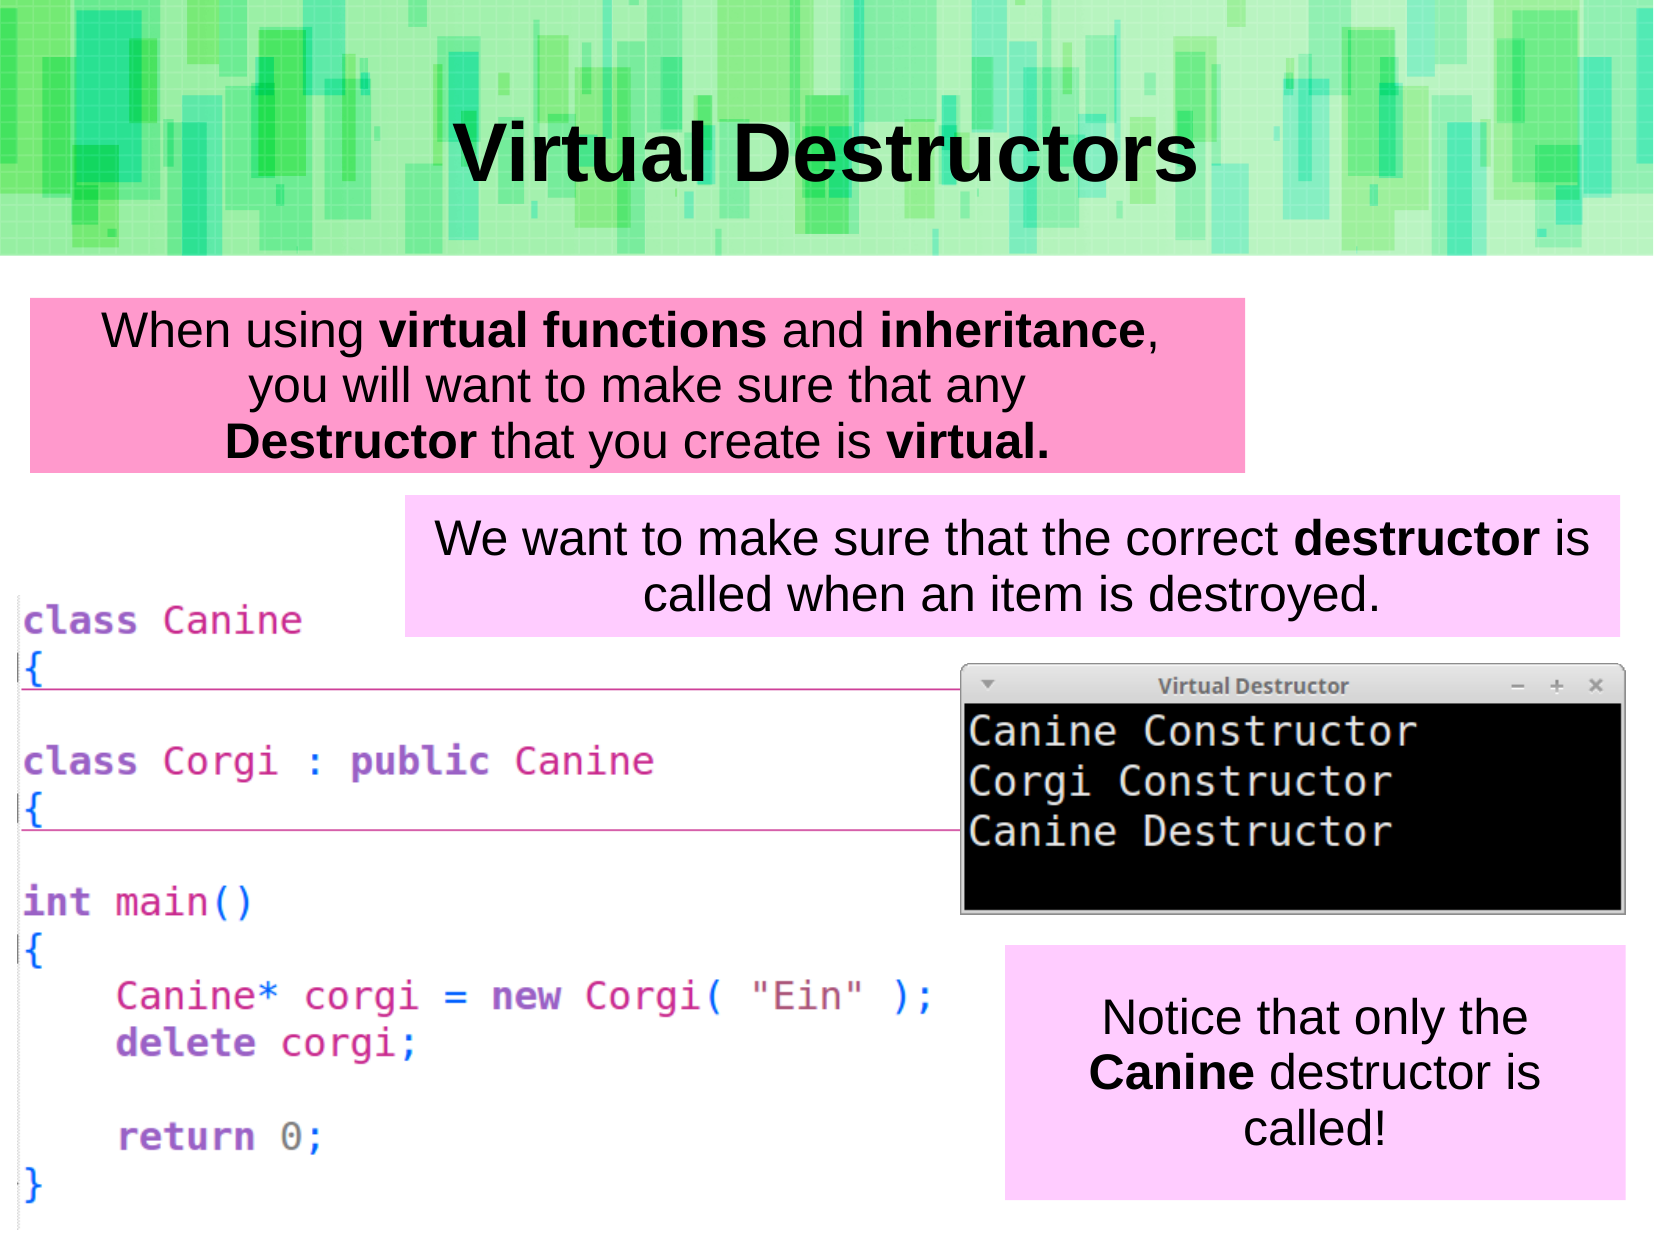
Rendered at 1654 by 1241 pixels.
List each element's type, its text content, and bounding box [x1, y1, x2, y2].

picture [0, 0, 1654, 1241]
text_box When using virtual functions and inheritance, you will want to make sure that any Destructor that you create is virtual. [30, 297, 1246, 473]
text_box Notice that only the Canine destructor is called! [1005, 945, 1626, 1201]
text_box We want to make sure that the correct destructor is called when an item is destroyed. [405, 495, 1621, 637]
title Virtual Destructors [82, 49, 1571, 257]
